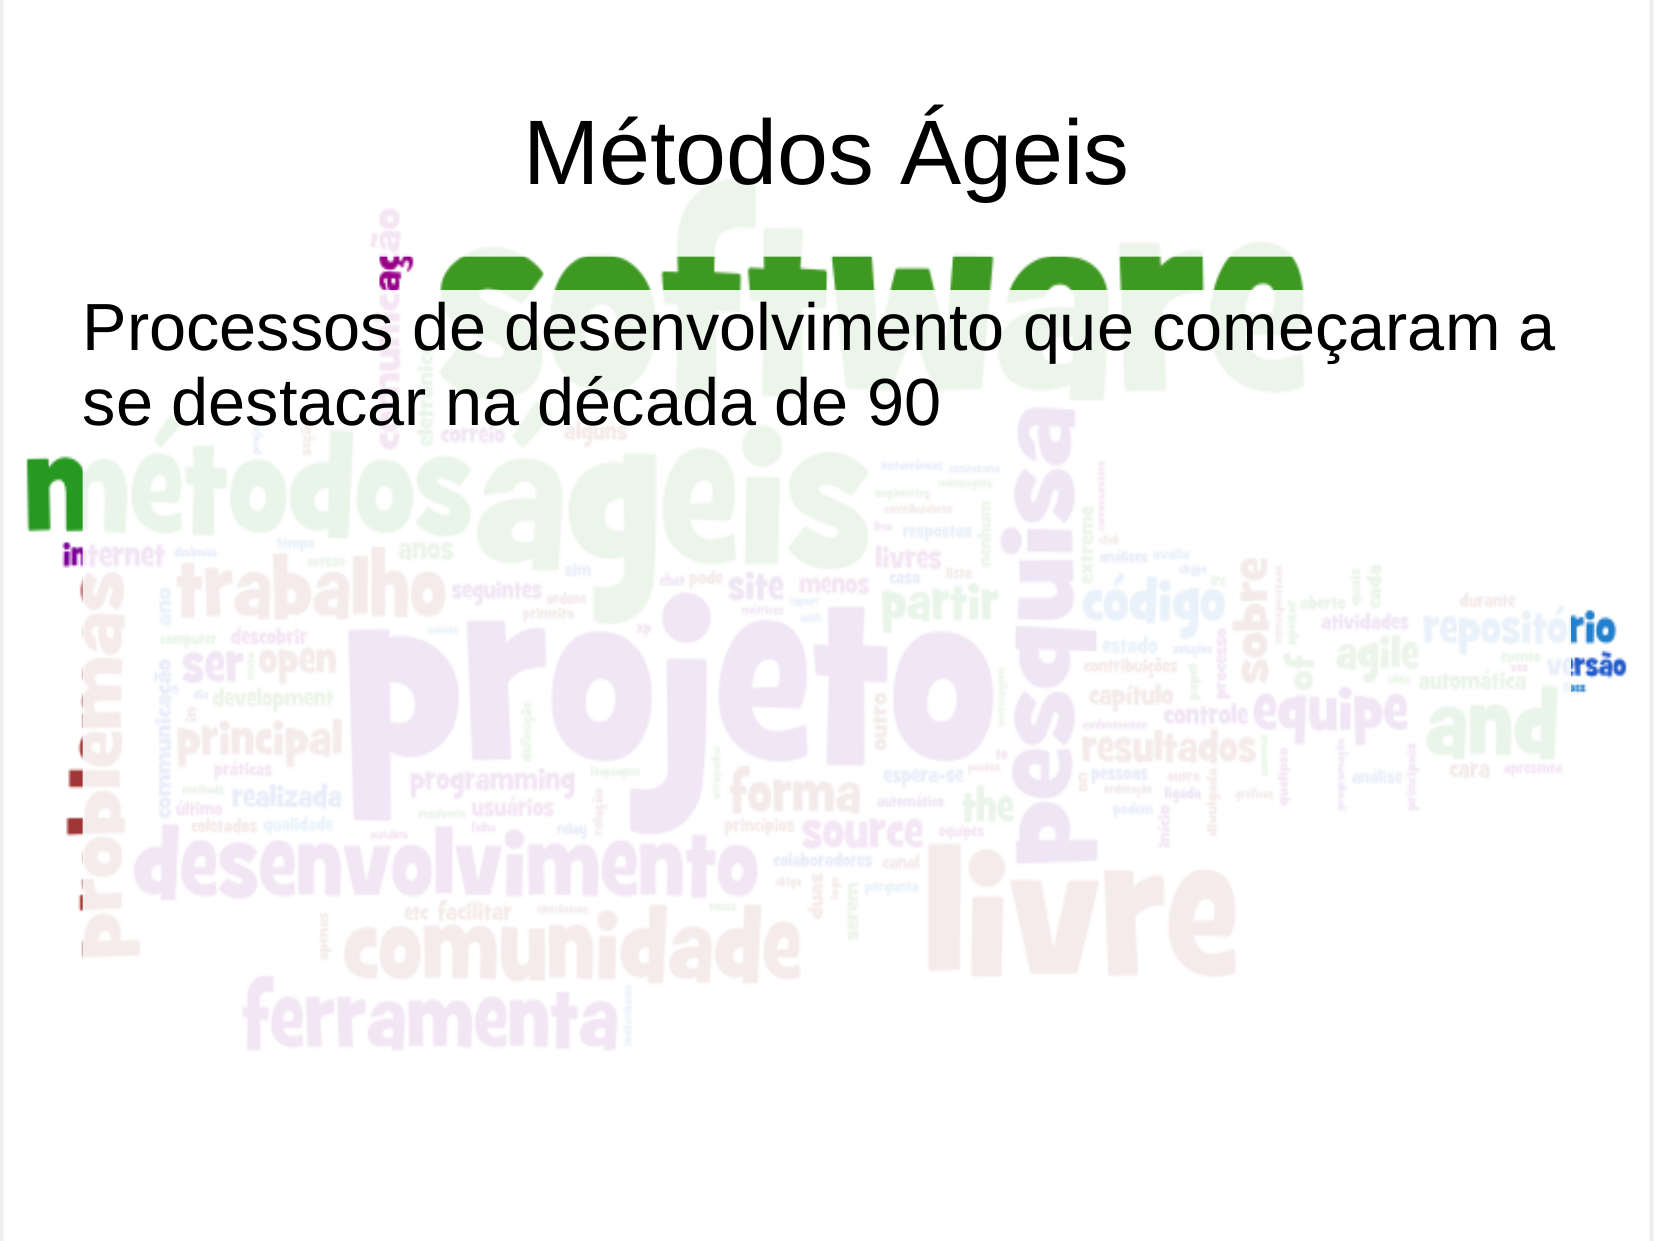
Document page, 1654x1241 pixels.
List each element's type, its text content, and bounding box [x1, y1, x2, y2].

list Processos de desenvolvimento que começaram a se destacar na década de 90 [82, 290, 1571, 1109]
title Métodos Ágeis [82, 49, 1571, 257]
picture [0, 0, 1654, 1241]
